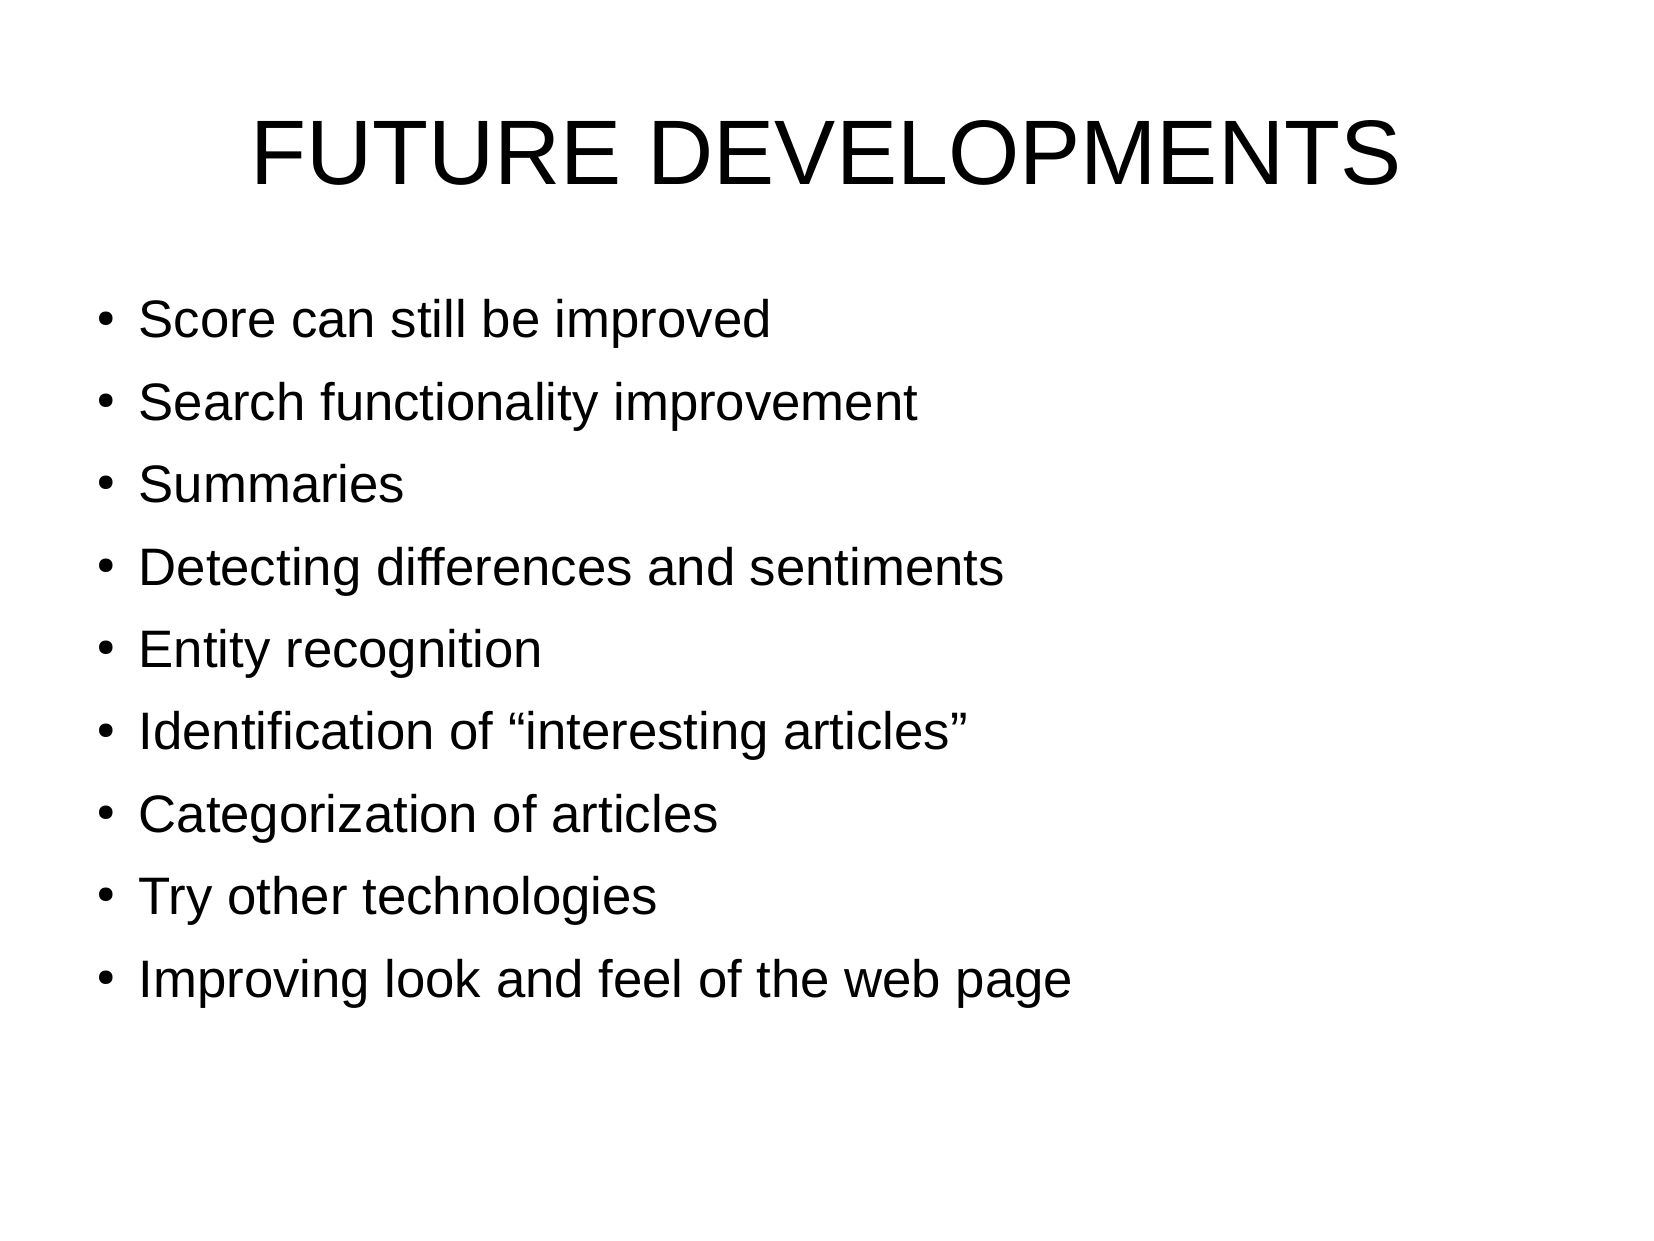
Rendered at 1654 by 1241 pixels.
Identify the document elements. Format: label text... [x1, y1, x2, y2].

title FUTURE DEVELOPMENTS [82, 49, 1571, 257]
list Score can still be improved Search functionality improvement Summaries Detecting differences and sentiments Entity recognition Identification of “interesting articles” Categorization of articles Try other technologies Improving look and feel of the web page [82, 290, 1571, 1010]
